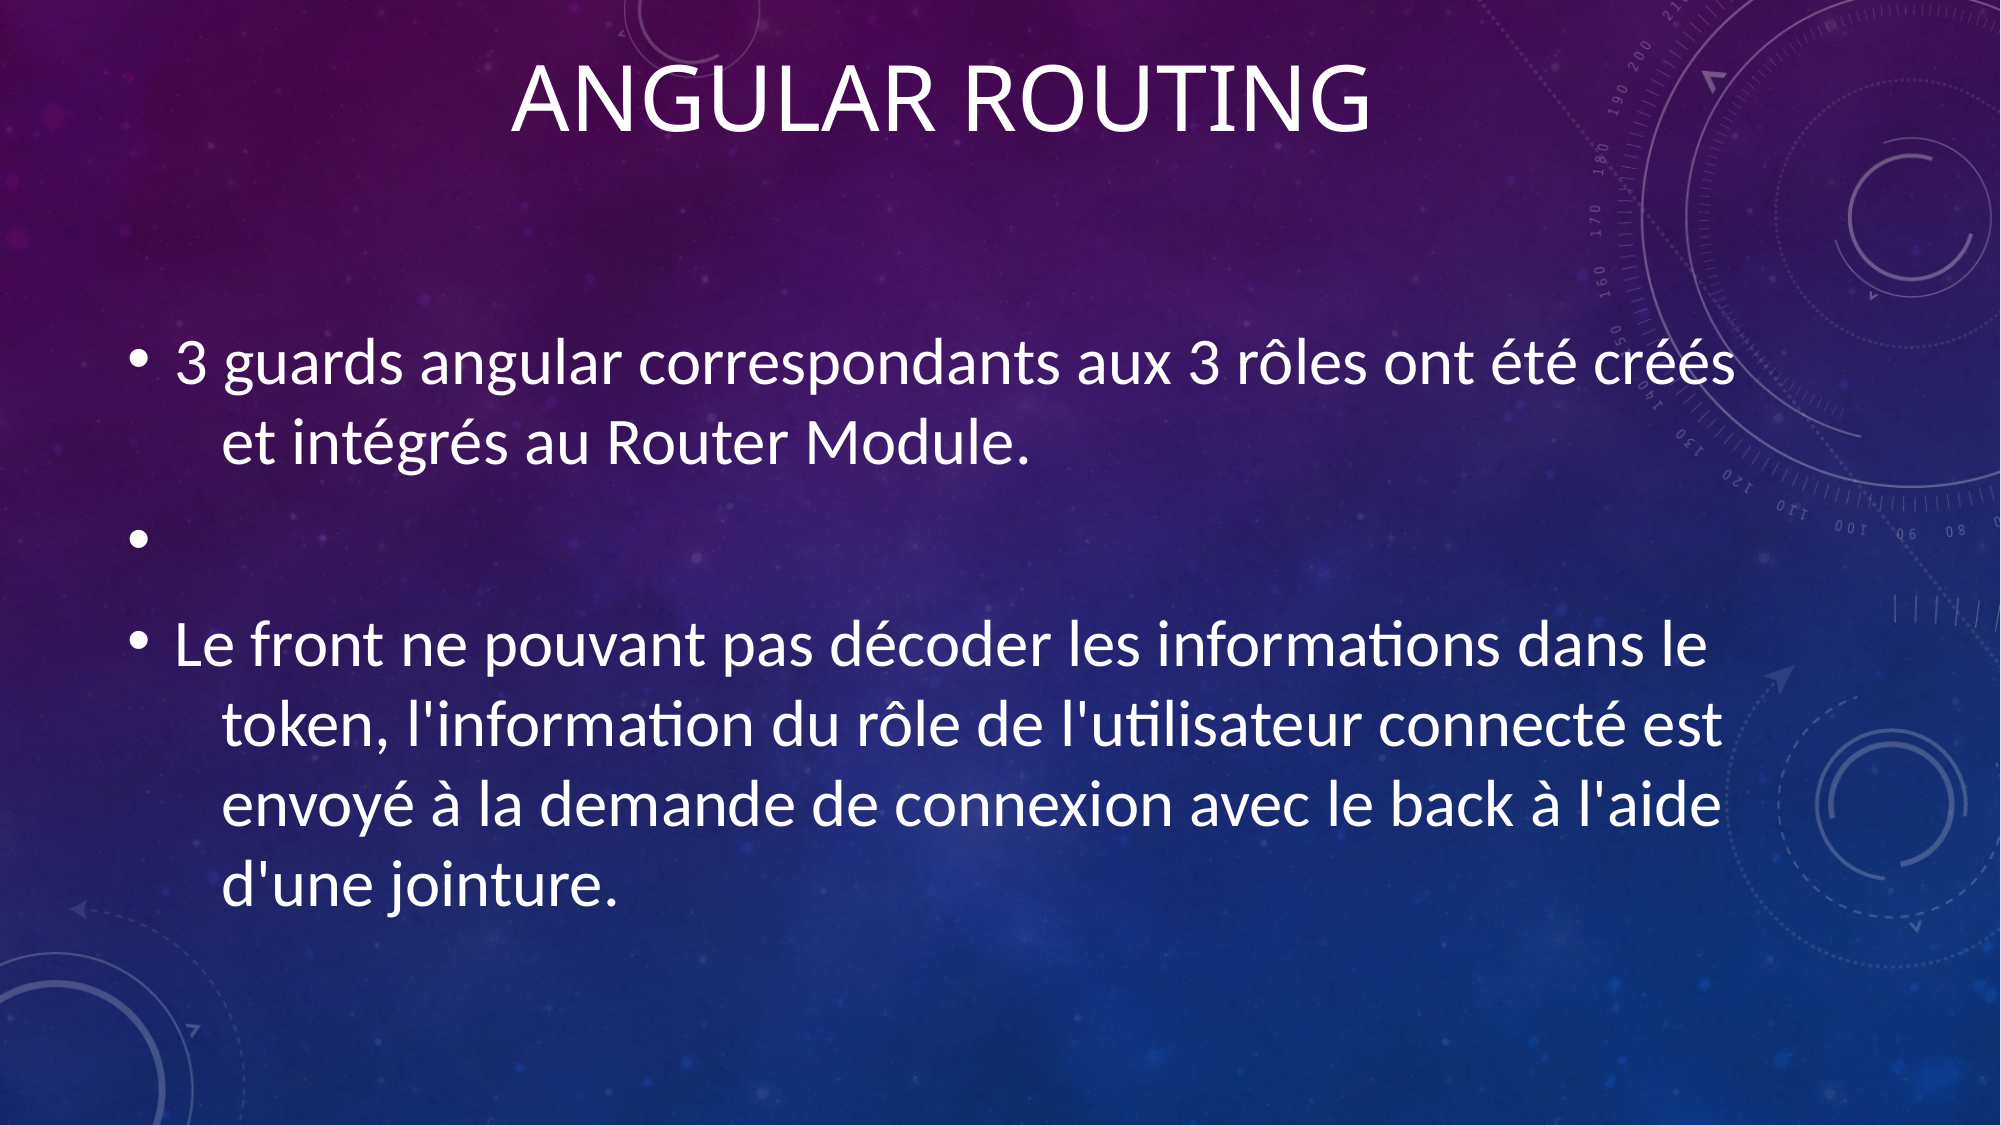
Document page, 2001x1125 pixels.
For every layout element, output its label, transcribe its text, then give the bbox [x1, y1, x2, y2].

title ANGULAR ROUTING [112, 25, 1775, 164]
list 3 guards angular correspondants aux 3 rôles ont été créés et intégrés au Router Module. Le front ne pouvant pas décoder les informations dans le token, l'information du rôle de l'utilisateur connecté est envoyé à la demande de connexion avec le back à l'aide d'une jointure. [112, 164, 1775, 1073]
